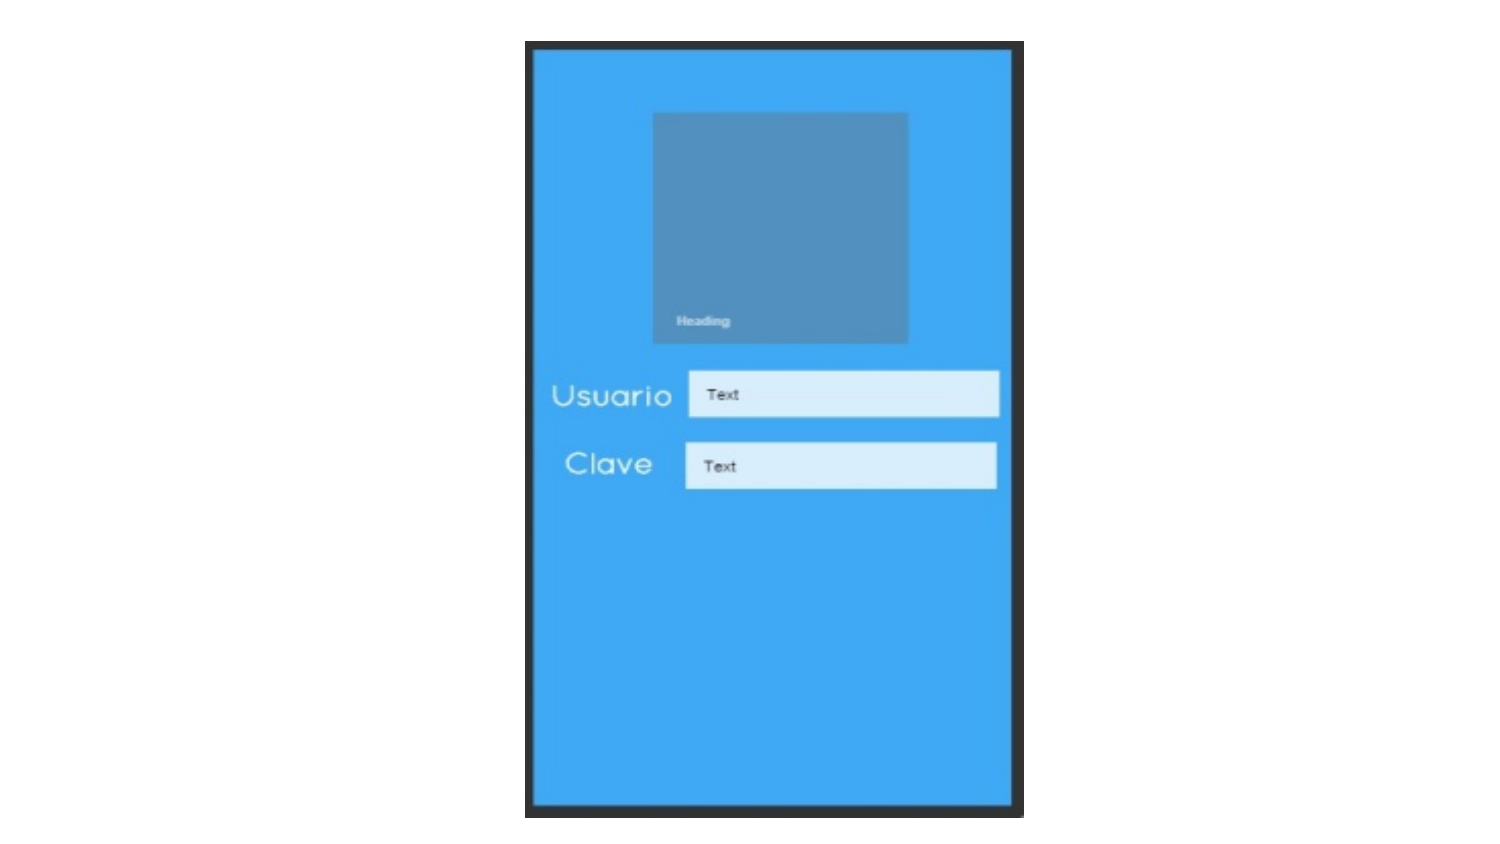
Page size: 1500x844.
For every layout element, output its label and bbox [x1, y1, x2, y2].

picture [525, 41, 1024, 818]
